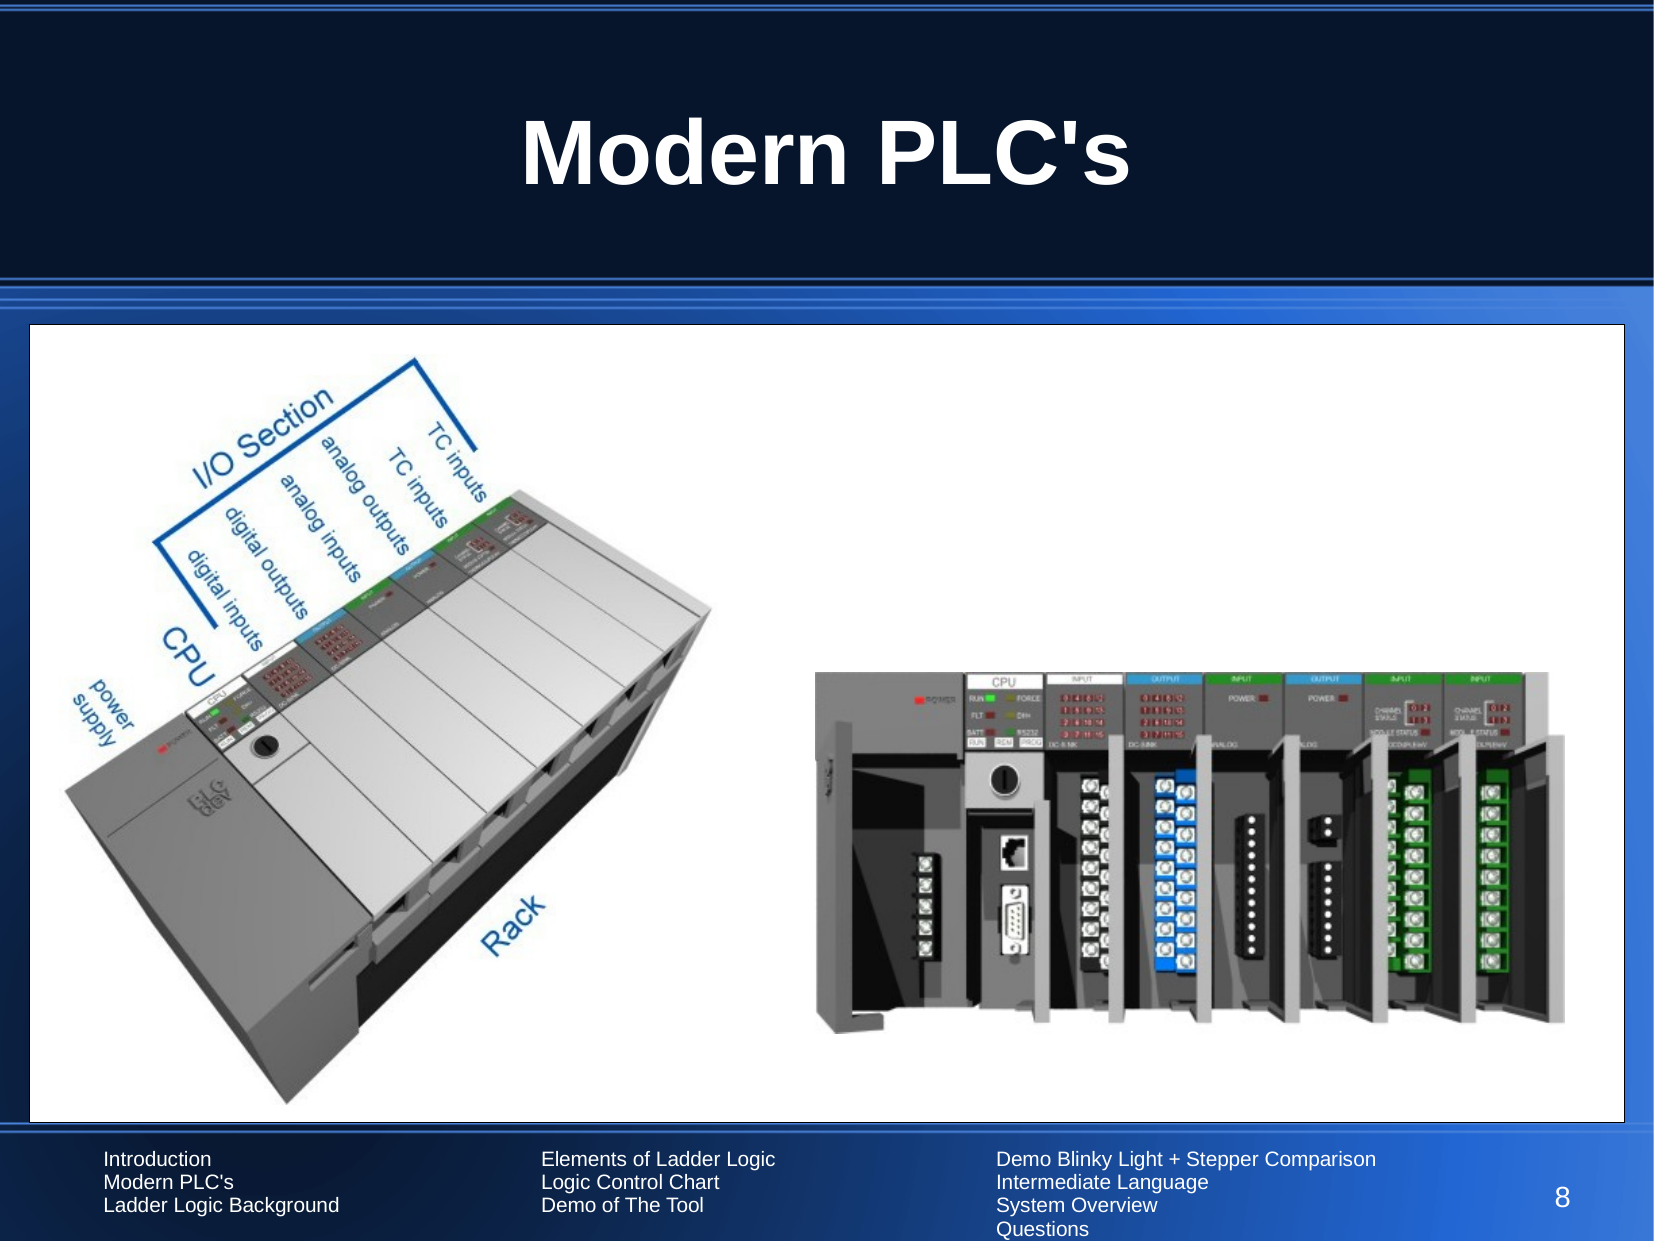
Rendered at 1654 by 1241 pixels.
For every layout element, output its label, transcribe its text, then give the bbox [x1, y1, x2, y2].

title Modern PLC's [82, 49, 1571, 257]
text_box [29, 324, 1625, 1123]
picture [0, 0, 1654, 1241]
